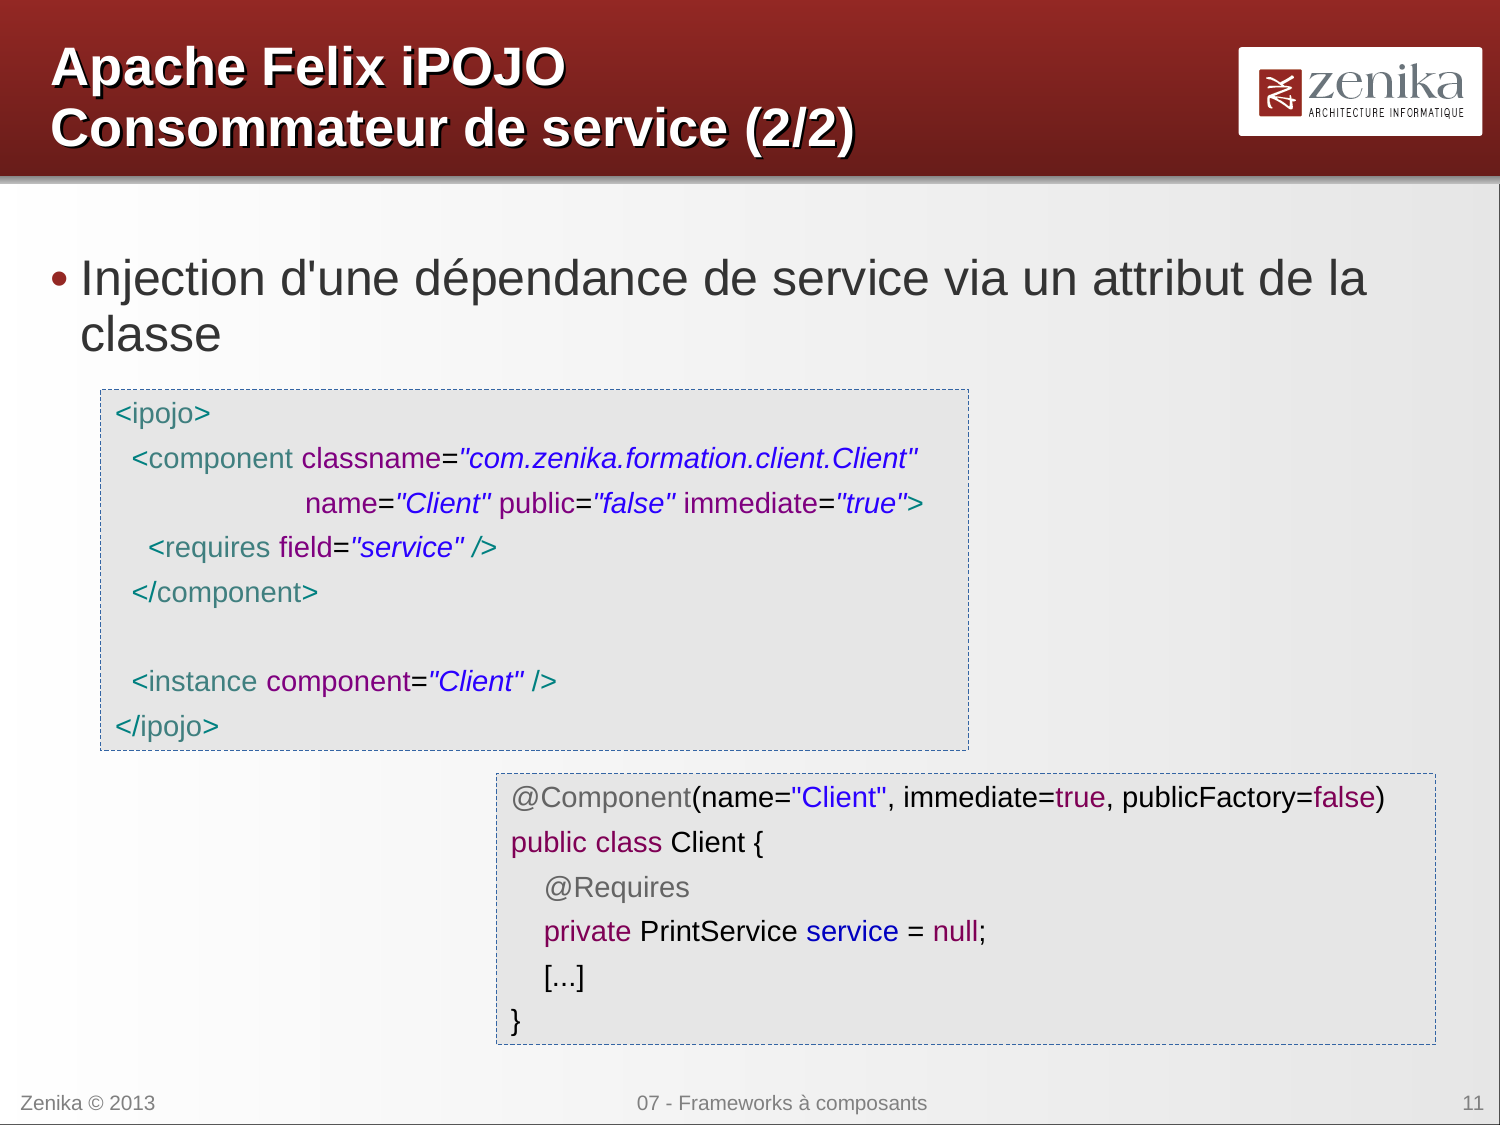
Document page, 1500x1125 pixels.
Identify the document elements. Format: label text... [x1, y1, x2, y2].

list <ipojo> <component classname="com.zenika.formation.client.Client" name="Client" public="false" immediate="true"> <requires field="service" /> </component> <instance component="Client" /> </ipojo> [100, 389, 969, 751]
list Injection d'une dépendance de service via un attribut de la classe [50, 249, 1435, 1079]
picture [1257, 58, 1464, 125]
title Apache Felix iPOJO Consommateur de service (2/2) [50, 15, 1206, 180]
list @Component(name="Client", immediate=true, publicFactory=false) public class Client { @Requires private PrintService service = null; [...] } [496, 773, 1436, 1045]
